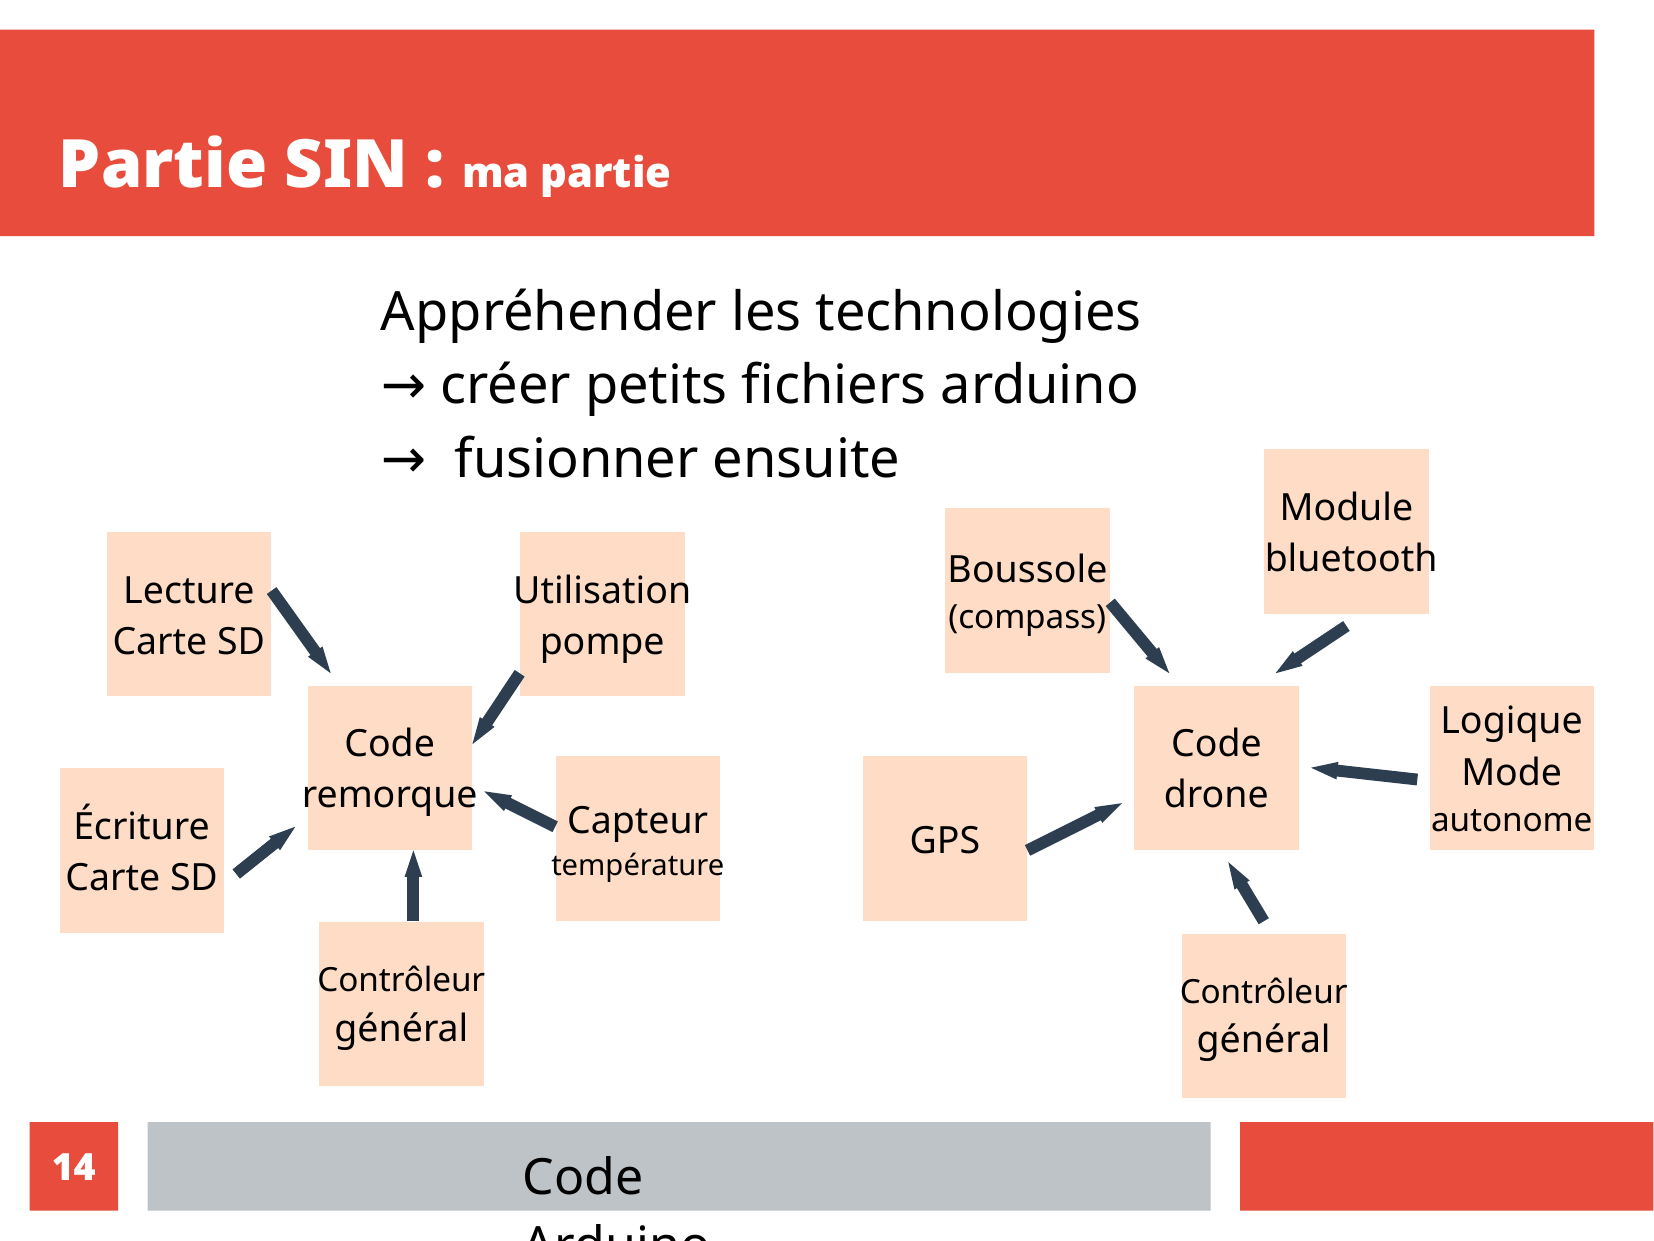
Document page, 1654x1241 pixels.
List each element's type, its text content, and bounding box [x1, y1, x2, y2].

text_box Module bluetooth [1263, 448, 1430, 615]
text_box Contrôleur général [1181, 933, 1347, 1099]
text_box Utilisation pompe [519, 531, 686, 697]
text_box Lecture Carte SD [106, 531, 272, 697]
text_box GPS [862, 755, 1028, 922]
list [59, 324, 1565, 1093]
text_box Code remorque [307, 685, 473, 851]
text_box Code drone [1133, 685, 1300, 851]
text_box Logique Mode autonome [1429, 685, 1595, 851]
text_box Contrôleur général [318, 921, 485, 1087]
text_box Appréhender les technologies → créer petits fichiers arduino → fusionner ensuite [366, 264, 1347, 485]
text_box Écriture Carte SD [59, 767, 225, 934]
text_box Capteur température [555, 755, 721, 922]
title Partie SIN : ma partie [59, 59, 1595, 207]
text_box Boussole (compass) [944, 507, 1111, 674]
text_box Code Arduino [507, 1133, 845, 1212]
